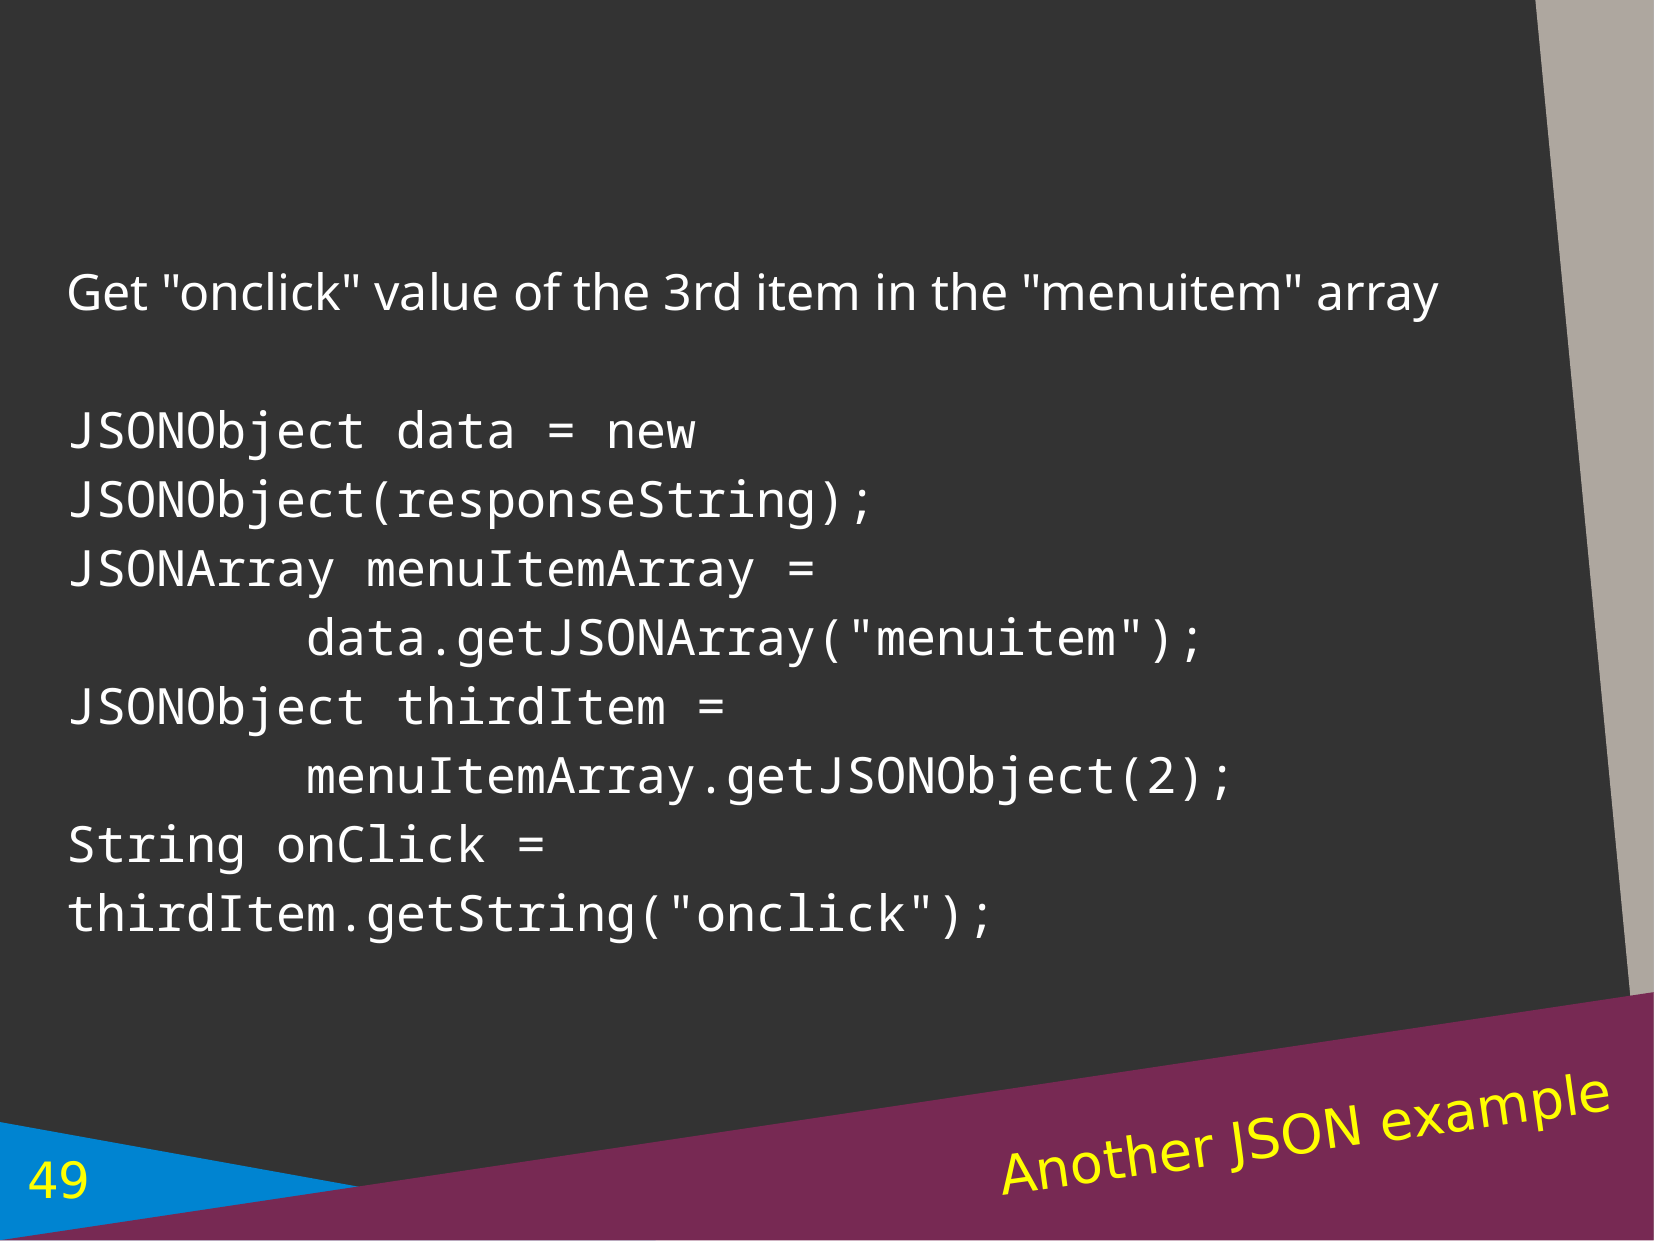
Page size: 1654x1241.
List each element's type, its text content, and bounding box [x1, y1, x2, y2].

title Another JSON example [956, 995, 1654, 1241]
text_box Get "onclick" value of the 3rd item in the "menuitem" array JSONObject data = new JSONObject(responseString); JSONArray menuItemArray = data.getJSONArray("menuitem"); JSONObject thirdItem = menuItemArray.getJSONObject(2); String onClick = thirdItem.getString("onclick"); [51, 236, 1490, 798]
